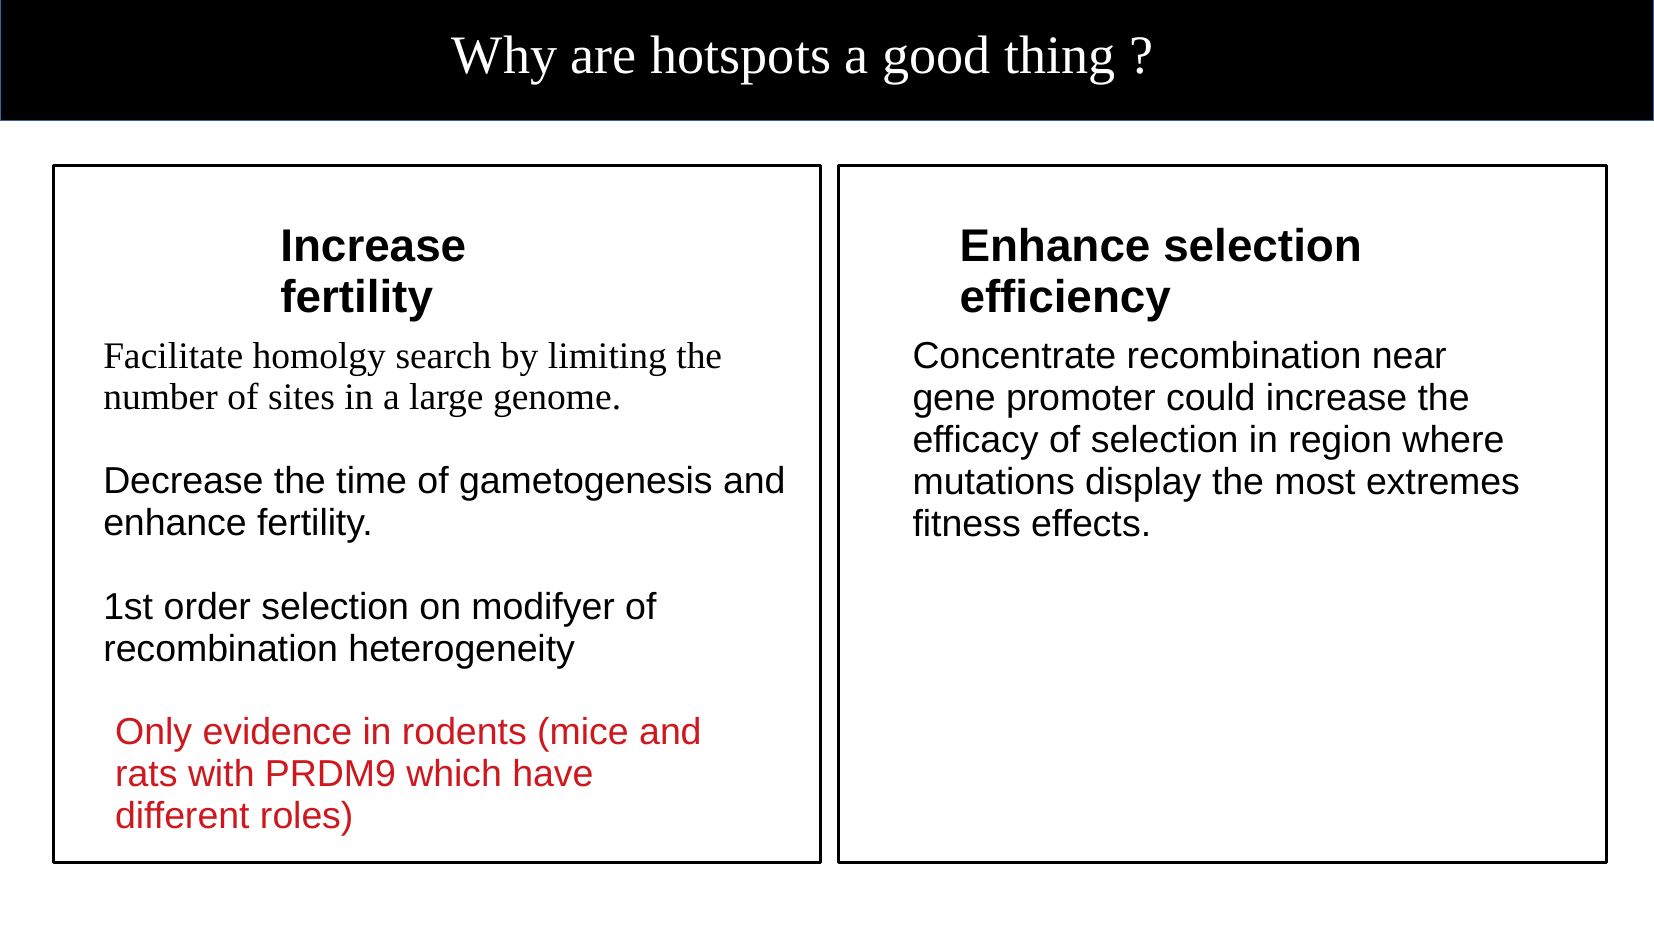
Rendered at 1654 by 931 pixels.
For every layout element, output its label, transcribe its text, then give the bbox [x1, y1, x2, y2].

text_box Only evidence in rodents (mice and rats with PRDM9 which have different roles) [100, 702, 739, 843]
text_box Concentrate recombination near gene promoter could increase the efficacy of selection in region where mutations display the most extremes fitness effects. [897, 327, 1548, 509]
text_box [0, 0, 1654, 121]
text_box Increase fertility [265, 212, 621, 279]
text_box Facilitate homolgy search by limiting the number of sites in a large genome. Decrease the time of gametogenesis and enhance fertility. 1st order selection on modifyer of recombination heterogeneity [88, 327, 815, 758]
text_box Why are hotspots a good thing ? [437, 17, 1182, 153]
text_box Enhance selection efficiency [944, 212, 1583, 380]
